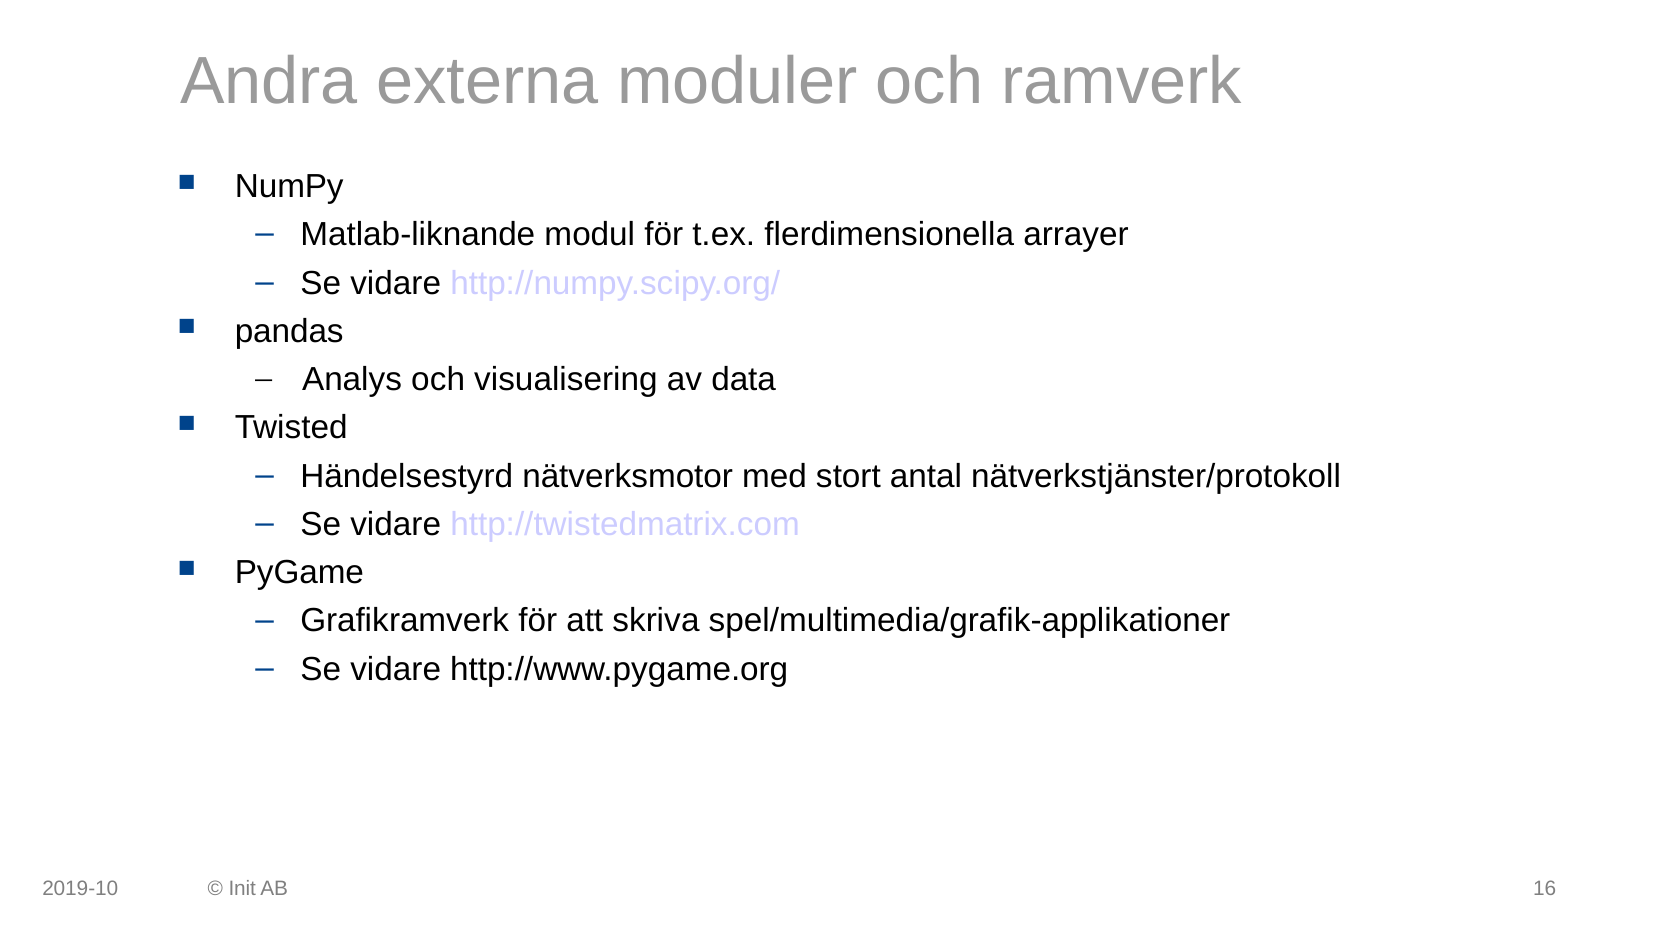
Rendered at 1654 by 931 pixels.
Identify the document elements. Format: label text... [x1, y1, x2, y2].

text_box © Init AB [192, 857, 1461, 908]
text_box NumPy Matlab-liknande modul för t.ex. flerdimensionella arrayer Se vidare http://numpy.scipy.org/ pandas Analys och visualisering av data Twisted Händelsestyrd nätverksmotor med stort antal nätverkstjänster/protokoll Se vidare http://twistedmatrix.com PyGame Grafikramverk för att skriva spel/multimedia/grafik-applikationer Se vidare http://www.pygame.org [165, 156, 1489, 796]
text_box Andra externa moduler och ramverk [165, 0, 1489, 125]
text_box 2019-10 [27, 857, 166, 908]
text_box <nummer> [1488, 857, 1571, 908]
